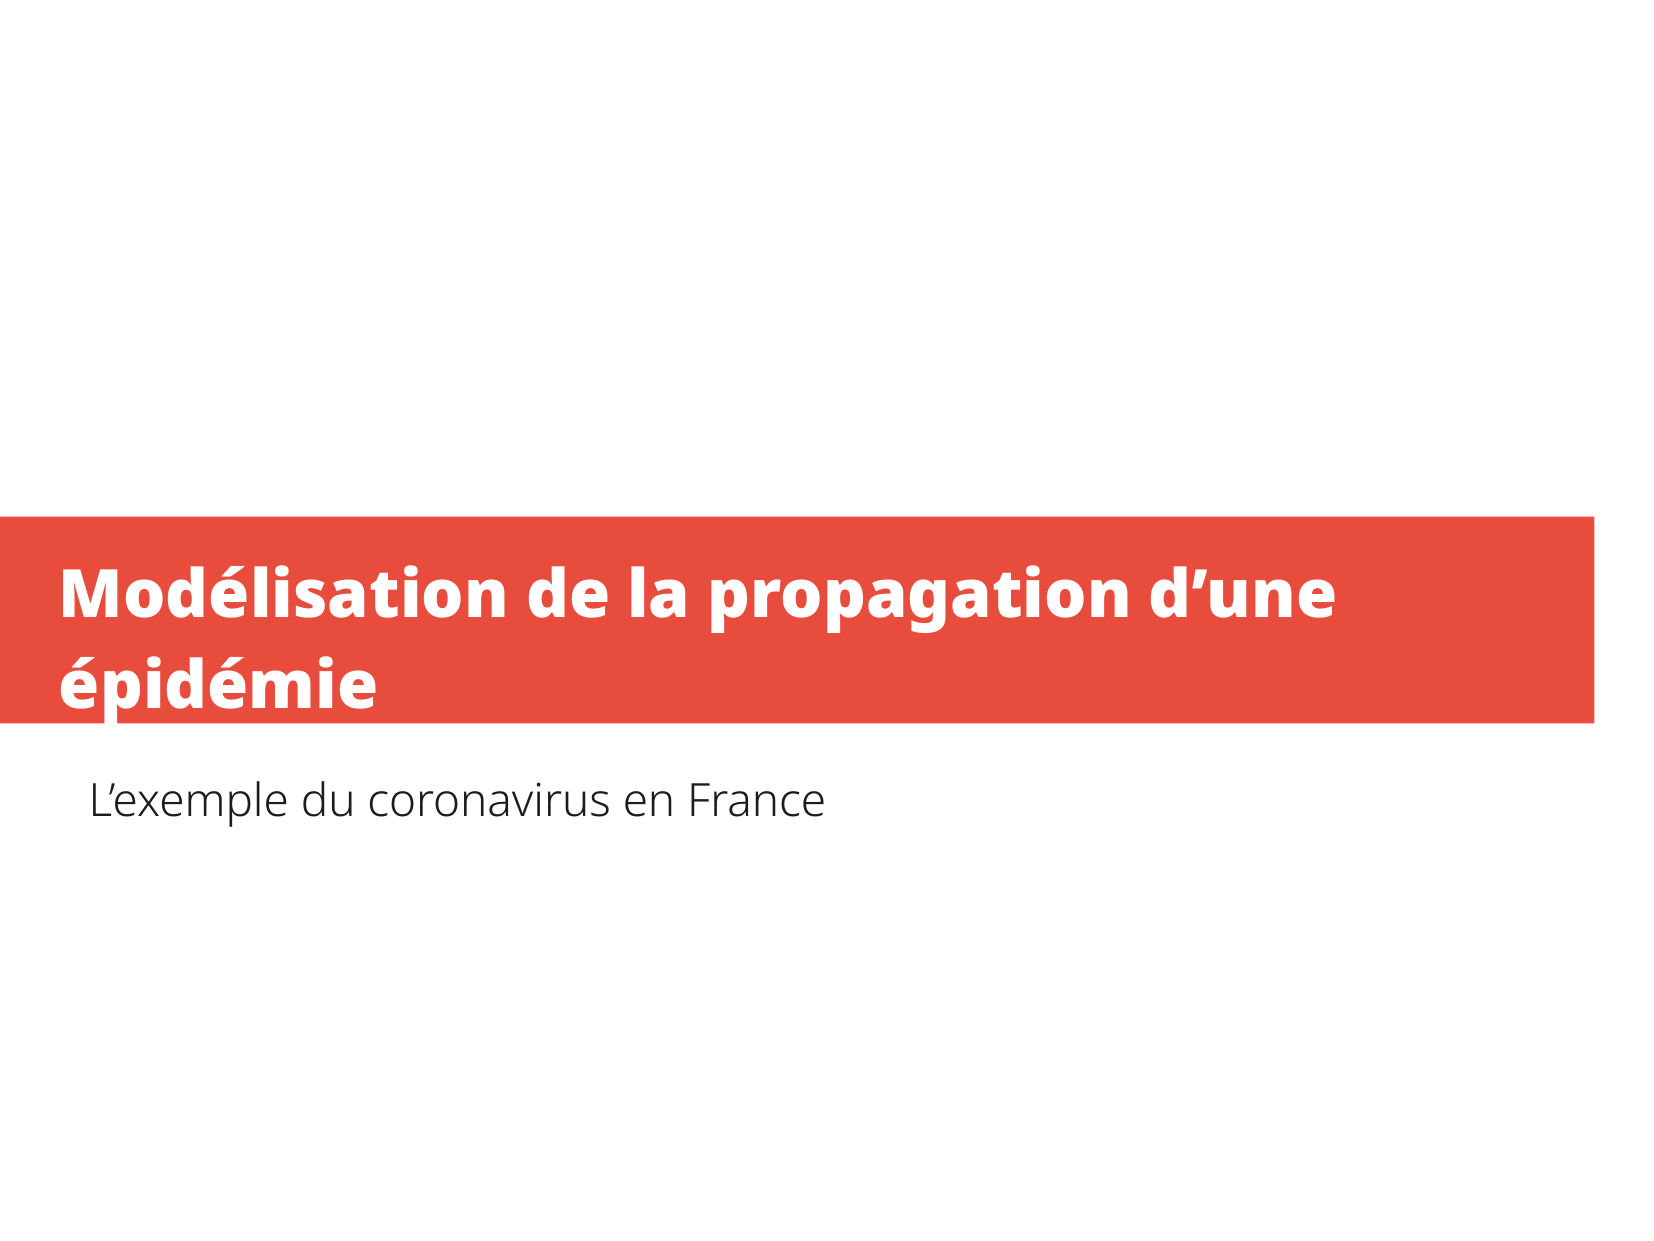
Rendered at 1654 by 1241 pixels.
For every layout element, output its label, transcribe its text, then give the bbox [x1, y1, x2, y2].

title Modélisation de la propagation d’une épidémie [59, 546, 1595, 694]
subtitle L’exemple du coronavirus en France [88, 767, 1595, 1182]
